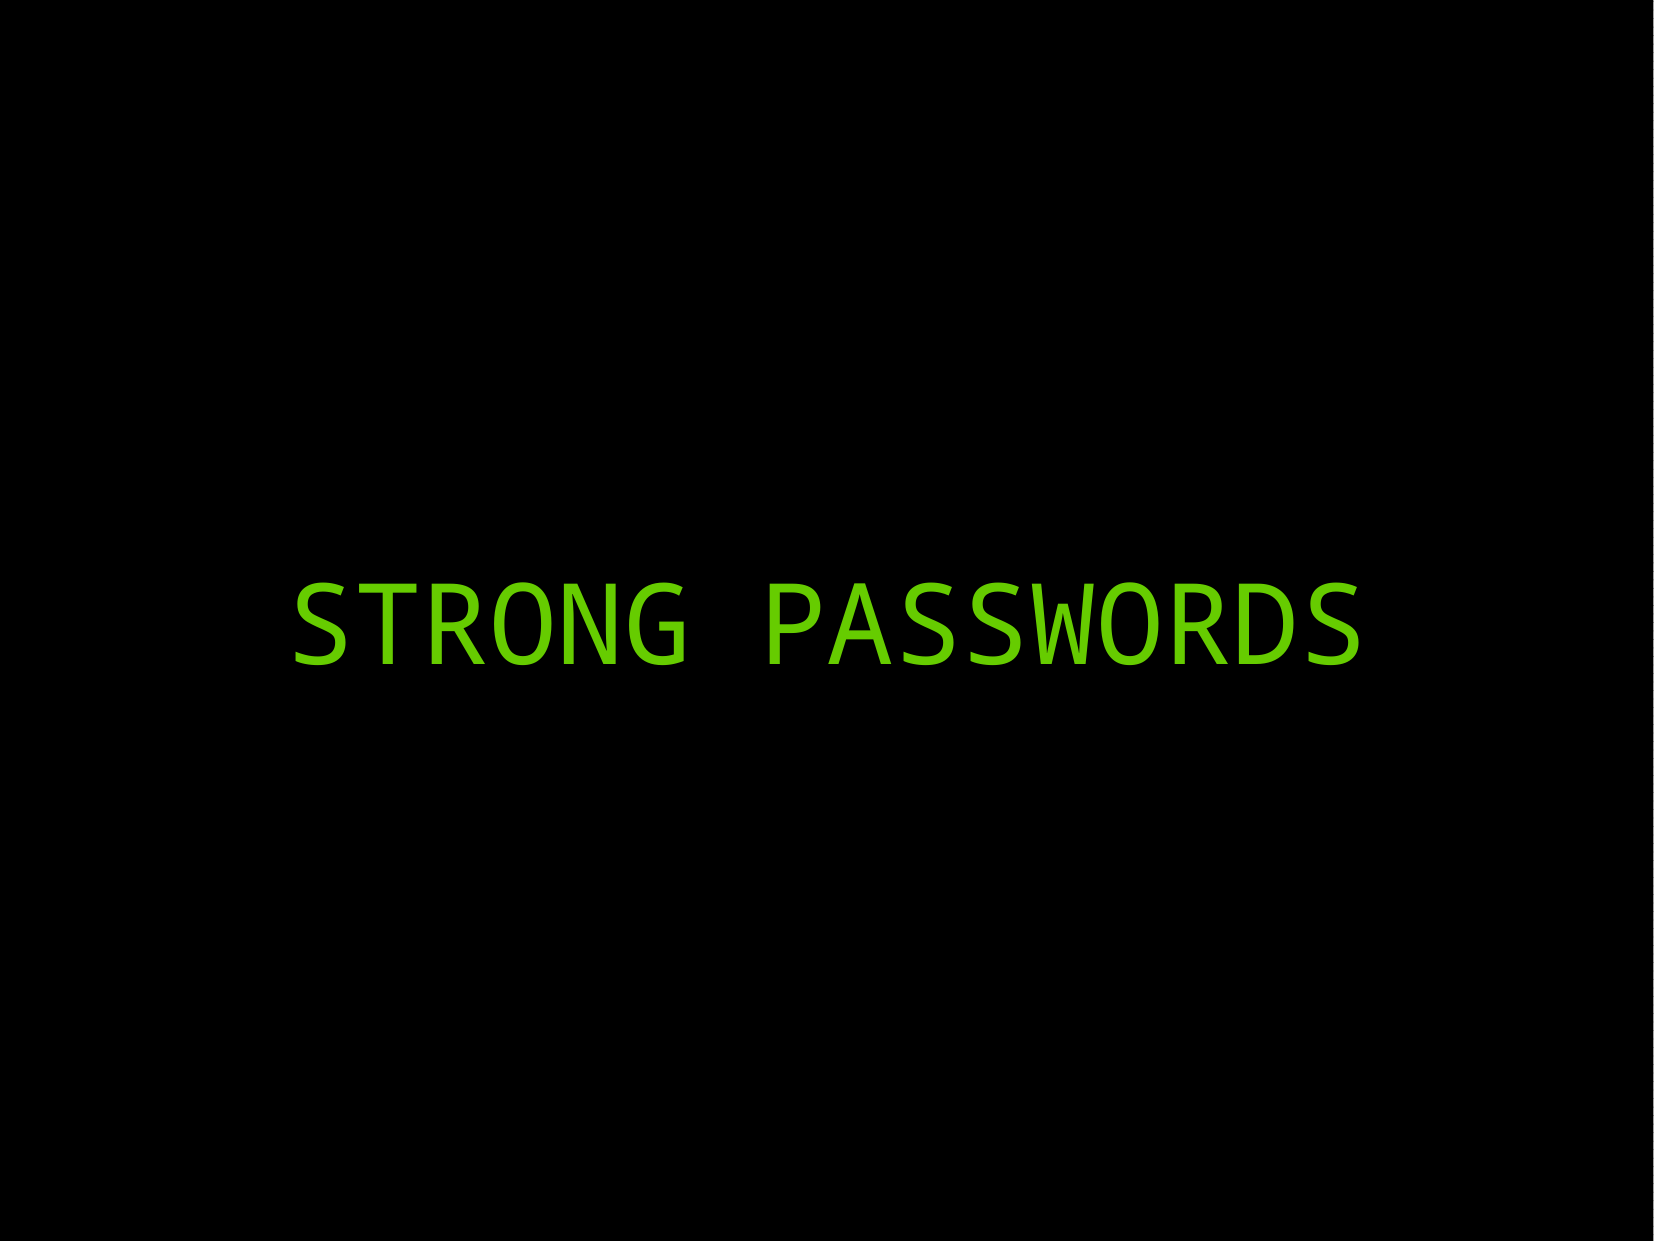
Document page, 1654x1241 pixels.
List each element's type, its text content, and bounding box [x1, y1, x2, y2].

title STRONG PASSWORDS [0, 0, 1654, 1241]
